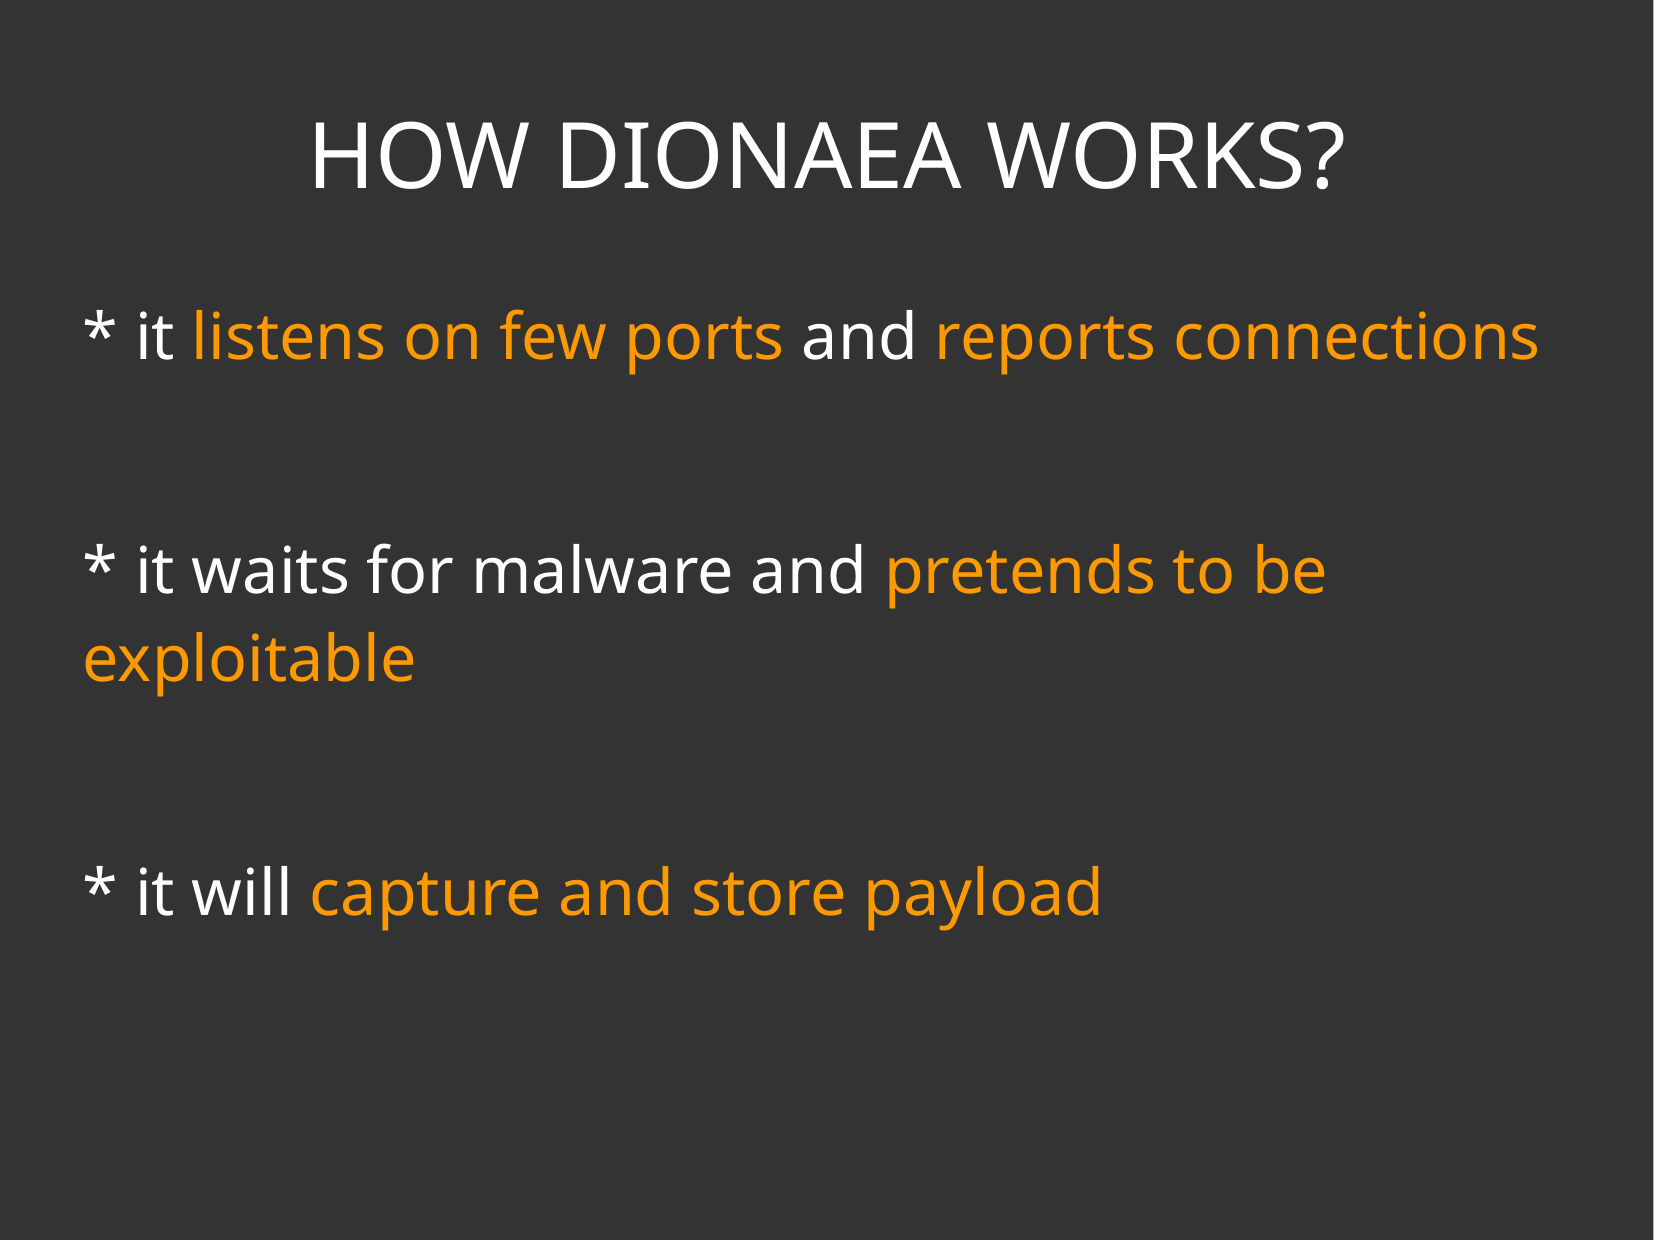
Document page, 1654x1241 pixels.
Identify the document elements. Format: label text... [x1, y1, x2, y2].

list * it listens on few ports and reports connections * it waits for malware and pretends to be exploitable * it will capture and store payload [82, 290, 1571, 1010]
title HOW DIONAEA WORKS? [82, 49, 1571, 257]
